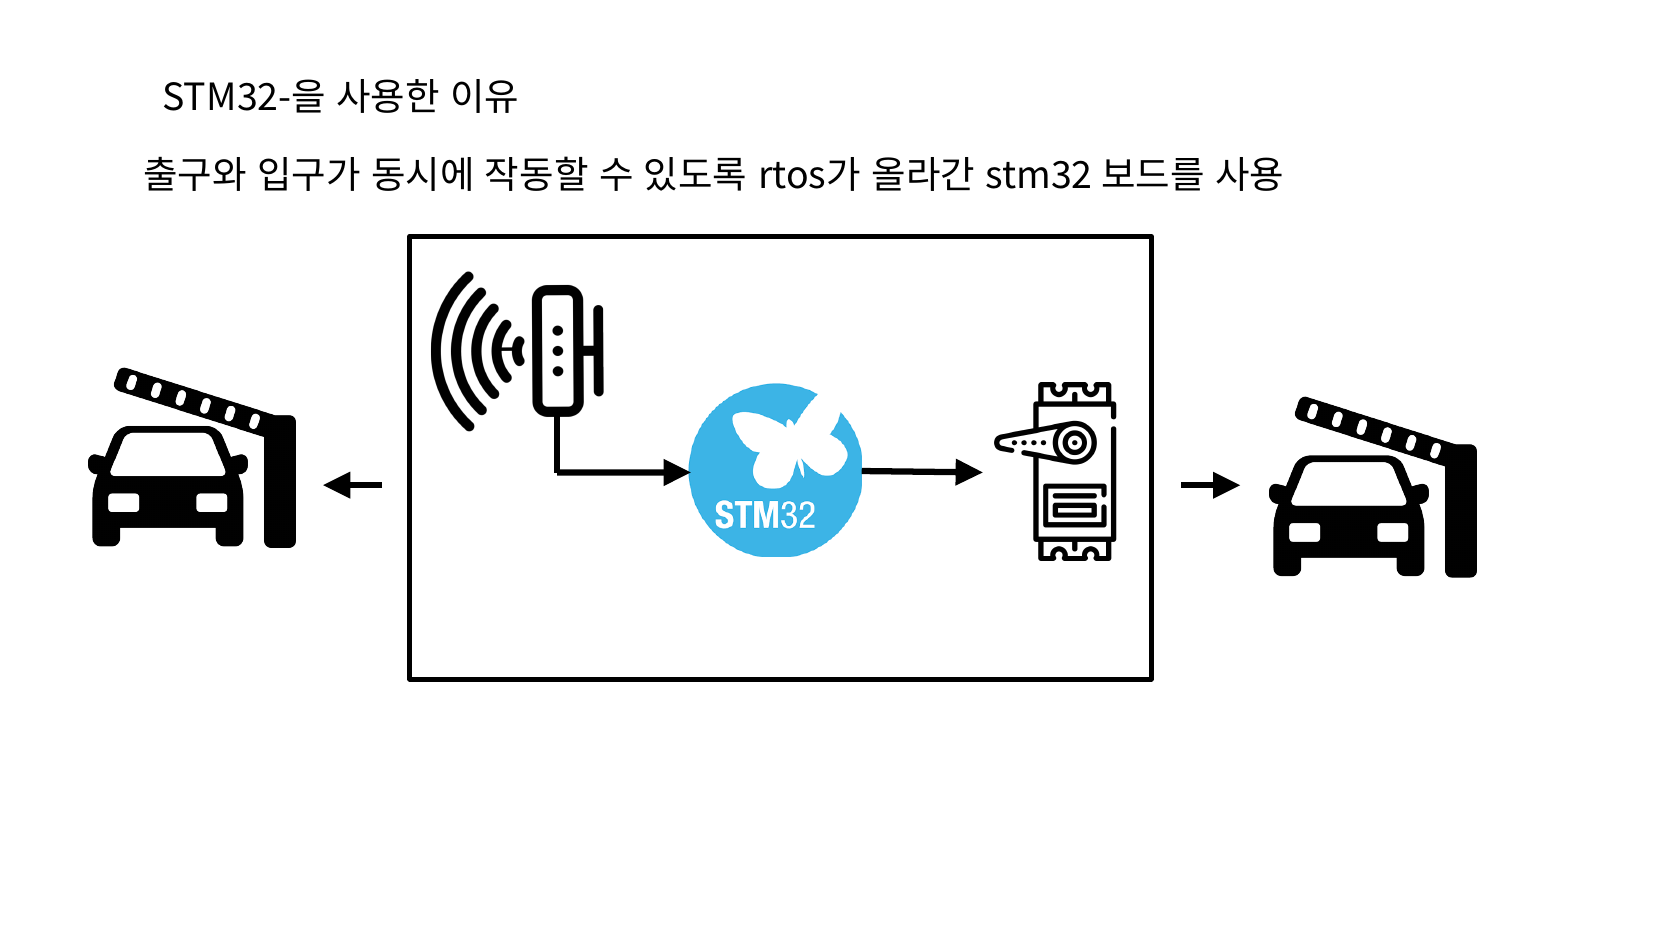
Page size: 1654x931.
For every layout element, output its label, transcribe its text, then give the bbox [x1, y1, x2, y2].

picture [688, 383, 862, 557]
picture [1269, 383, 1477, 591]
text_box 출구와 입구가 동시에 작동할 수 있도록 rtos가 올라간 stm32 보드를 사용 [128, 137, 1300, 207]
picture [88, 354, 296, 562]
text_box STM32-을 사용한 이유 [147, 59, 535, 129]
picture [965, 382, 1145, 562]
text_box [409, 236, 1152, 680]
picture [430, 265, 604, 438]
